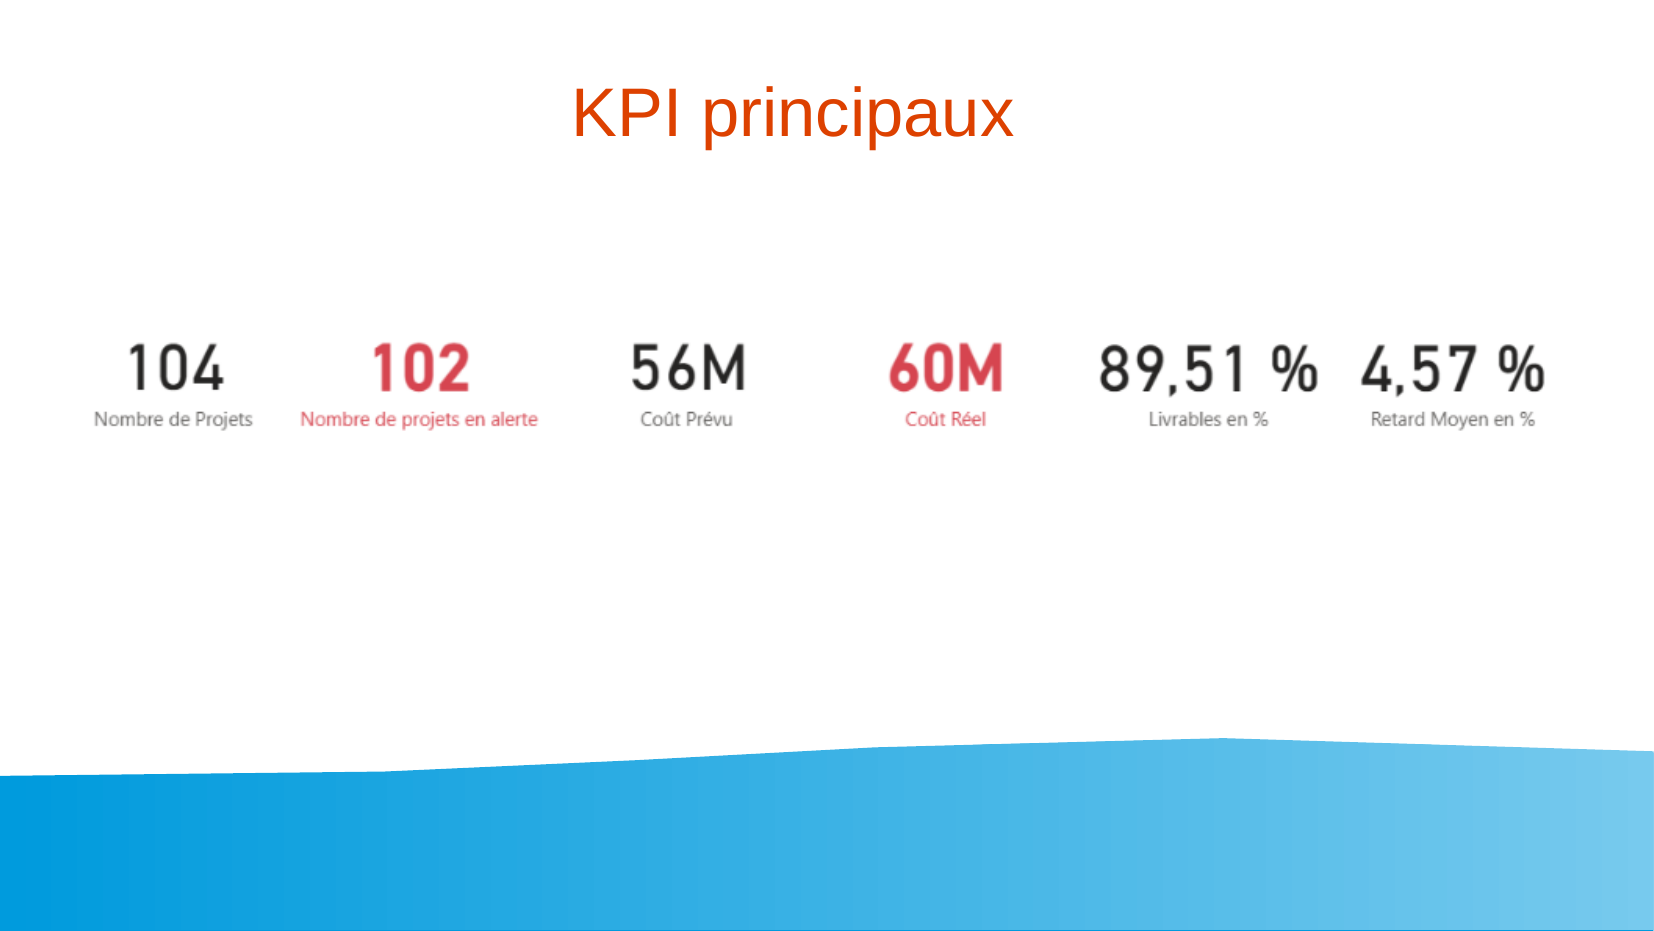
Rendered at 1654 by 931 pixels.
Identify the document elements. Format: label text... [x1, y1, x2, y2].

picture [60, 310, 1604, 489]
title KPI principaux [55, 23, 1532, 201]
